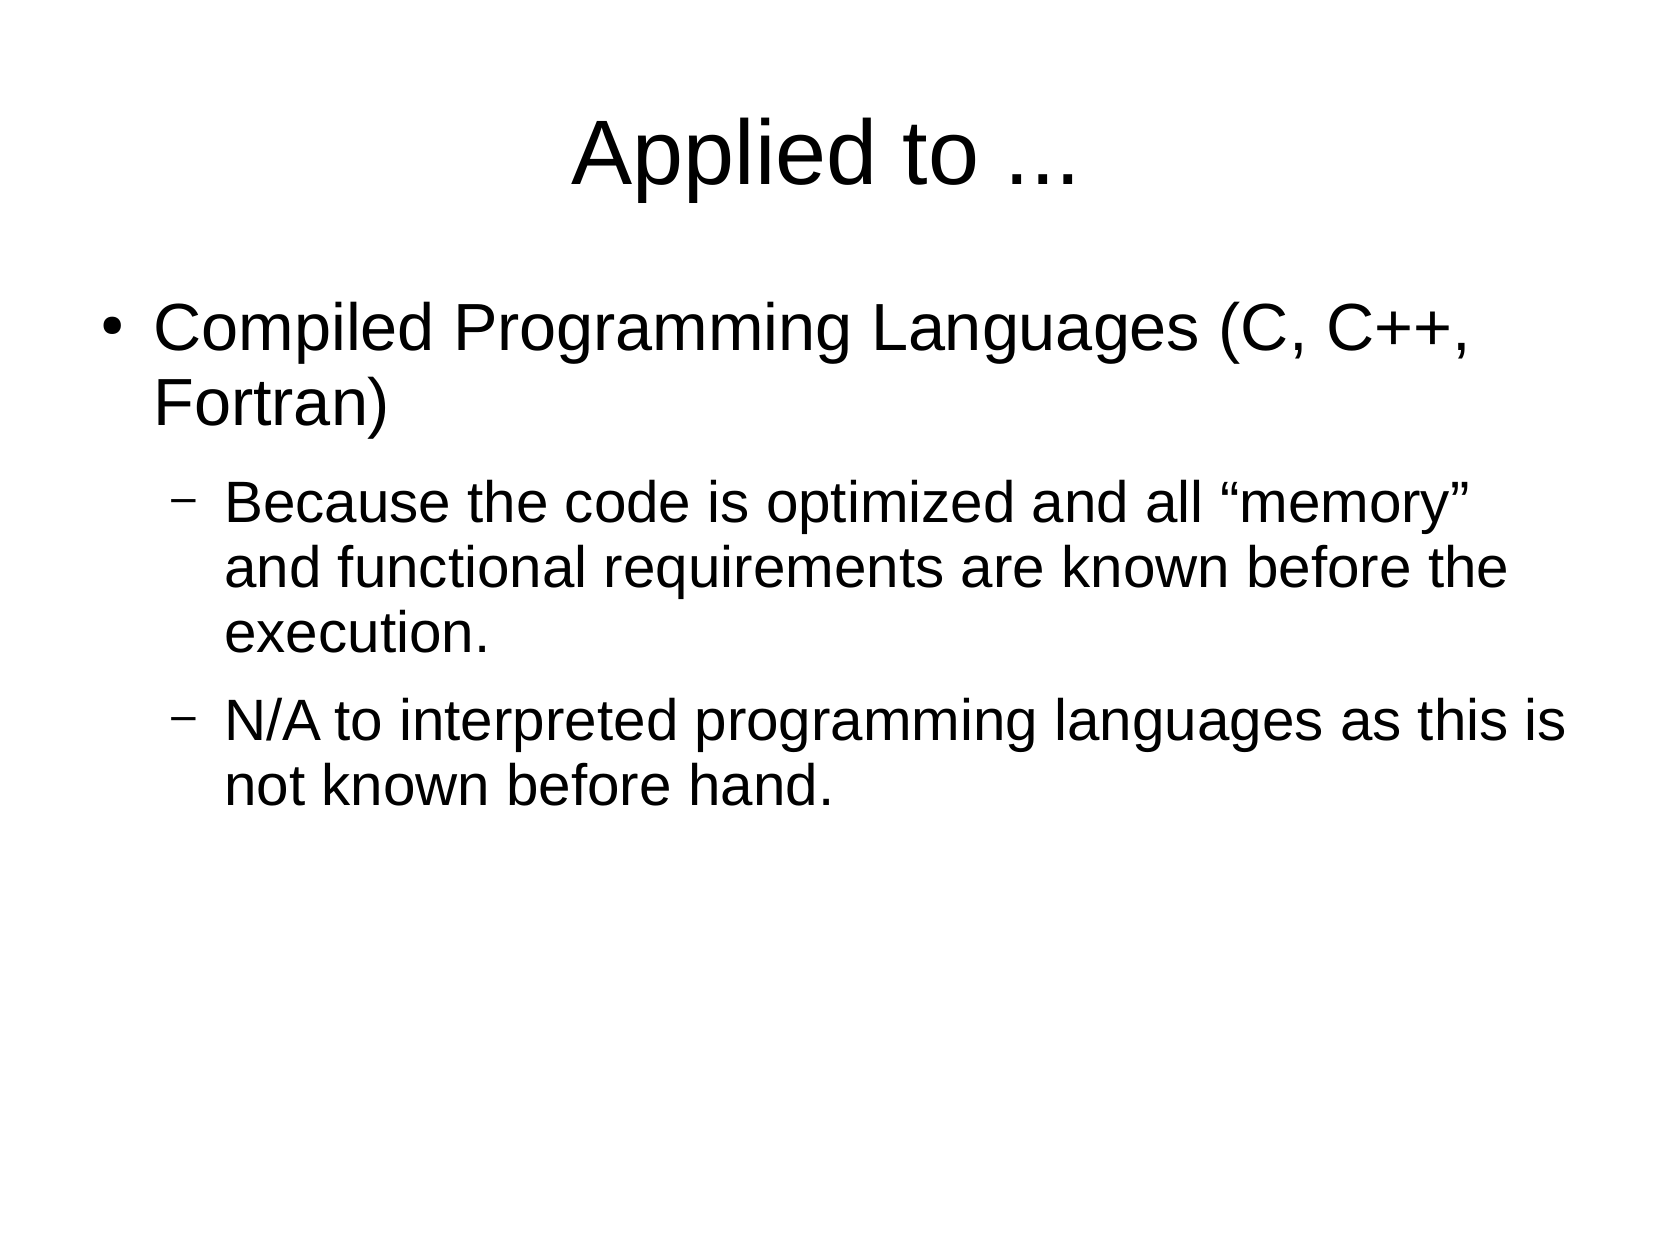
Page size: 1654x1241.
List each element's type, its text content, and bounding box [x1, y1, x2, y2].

title Applied to ... [82, 49, 1571, 257]
list Compiled Programming Languages (C, C++, Fortran) Because the code is optimized and all “memory” and functional requirements are known before the execution. N/A to interpreted programming languages as this is not known before hand. [82, 290, 1571, 1010]
